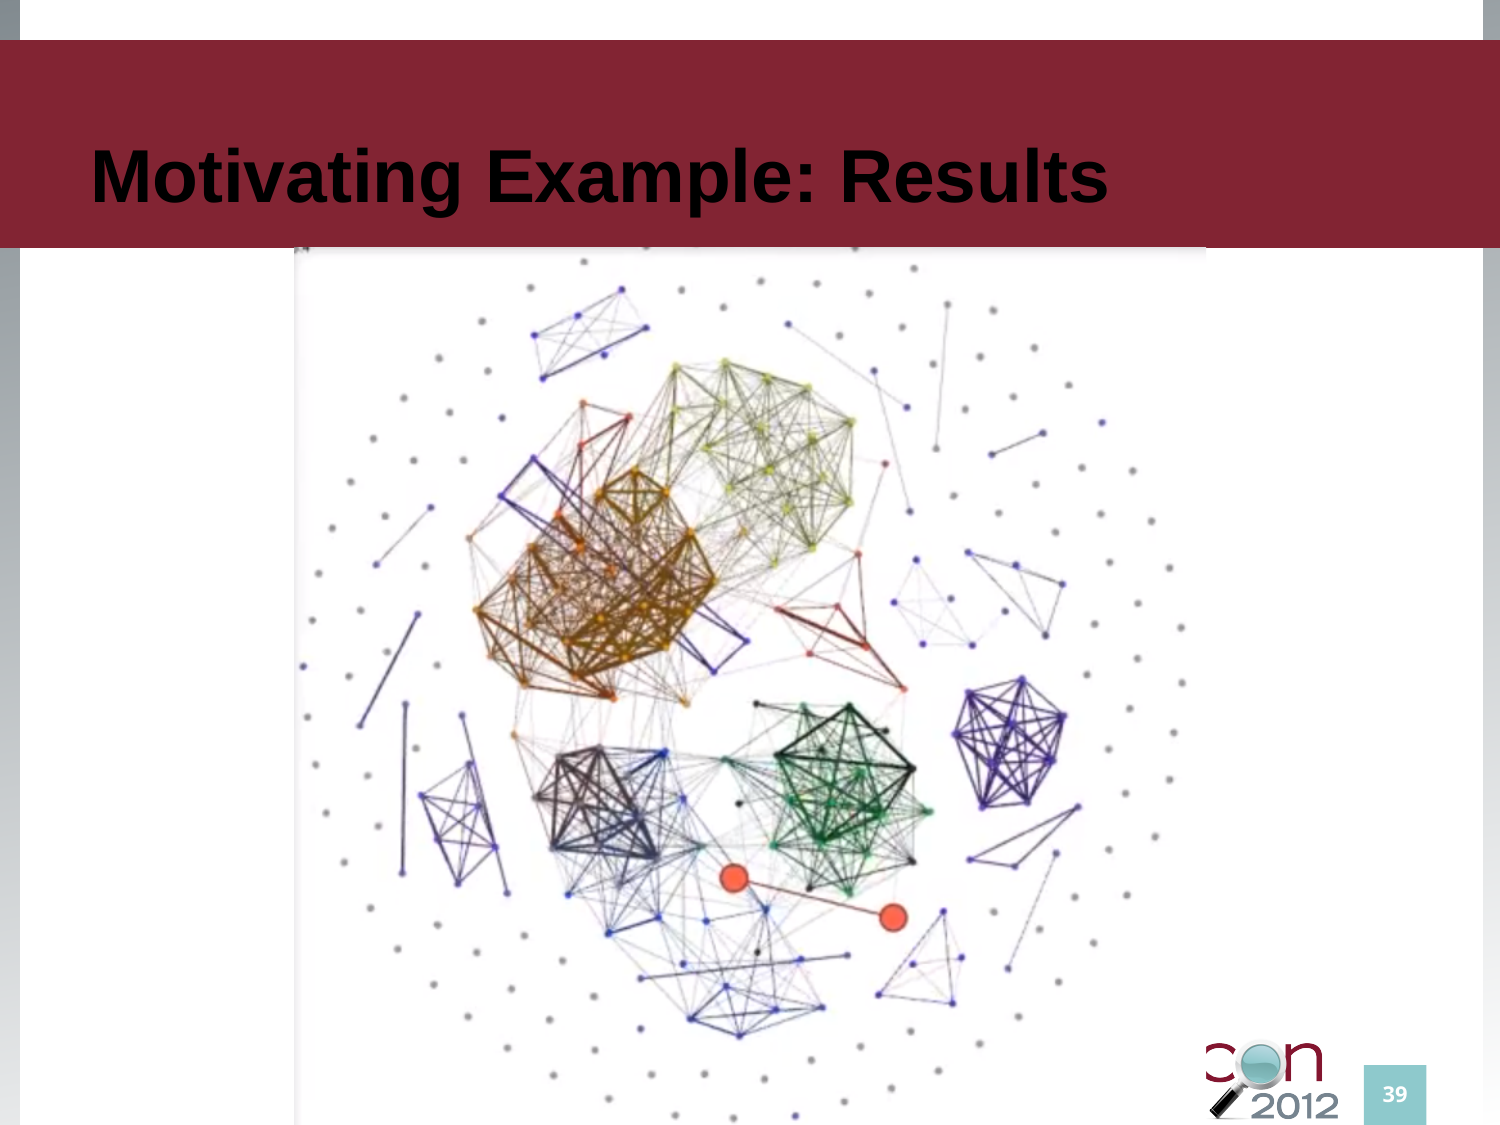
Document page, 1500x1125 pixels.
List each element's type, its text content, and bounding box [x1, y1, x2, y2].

text_box [294, 248, 1206, 1125]
title Motivating Example: Results [75, 45, 1426, 233]
